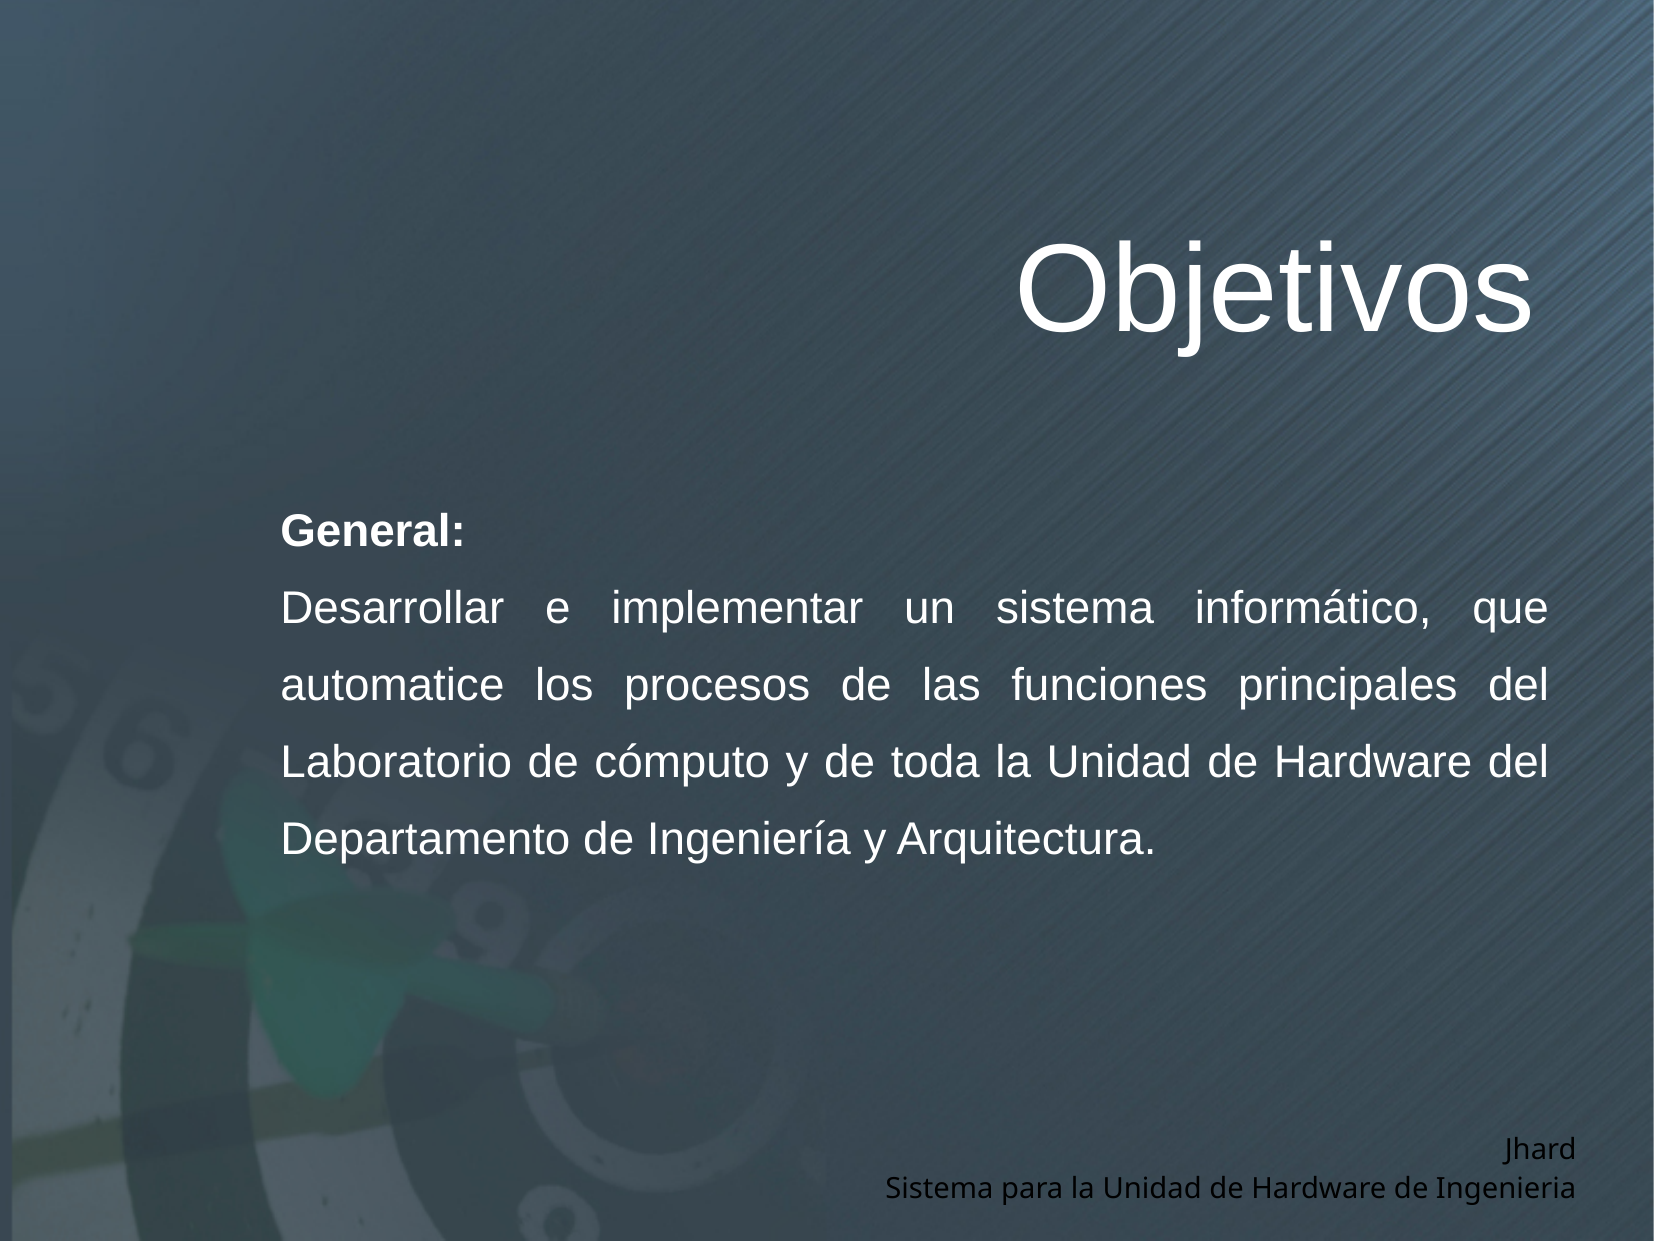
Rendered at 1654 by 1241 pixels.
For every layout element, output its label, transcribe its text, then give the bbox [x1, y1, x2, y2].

text_box General: Desarrollar e implementar un sistema informático, que automatice los procesos de las funciones principales del Laboratorio de cómputo y de toda la Unidad de Hardware del Departamento de Ingeniería y Arquitectura. [265, 472, 1565, 1093]
picture [0, 0, 1654, 1241]
title Objetivos [584, 191, 1536, 384]
